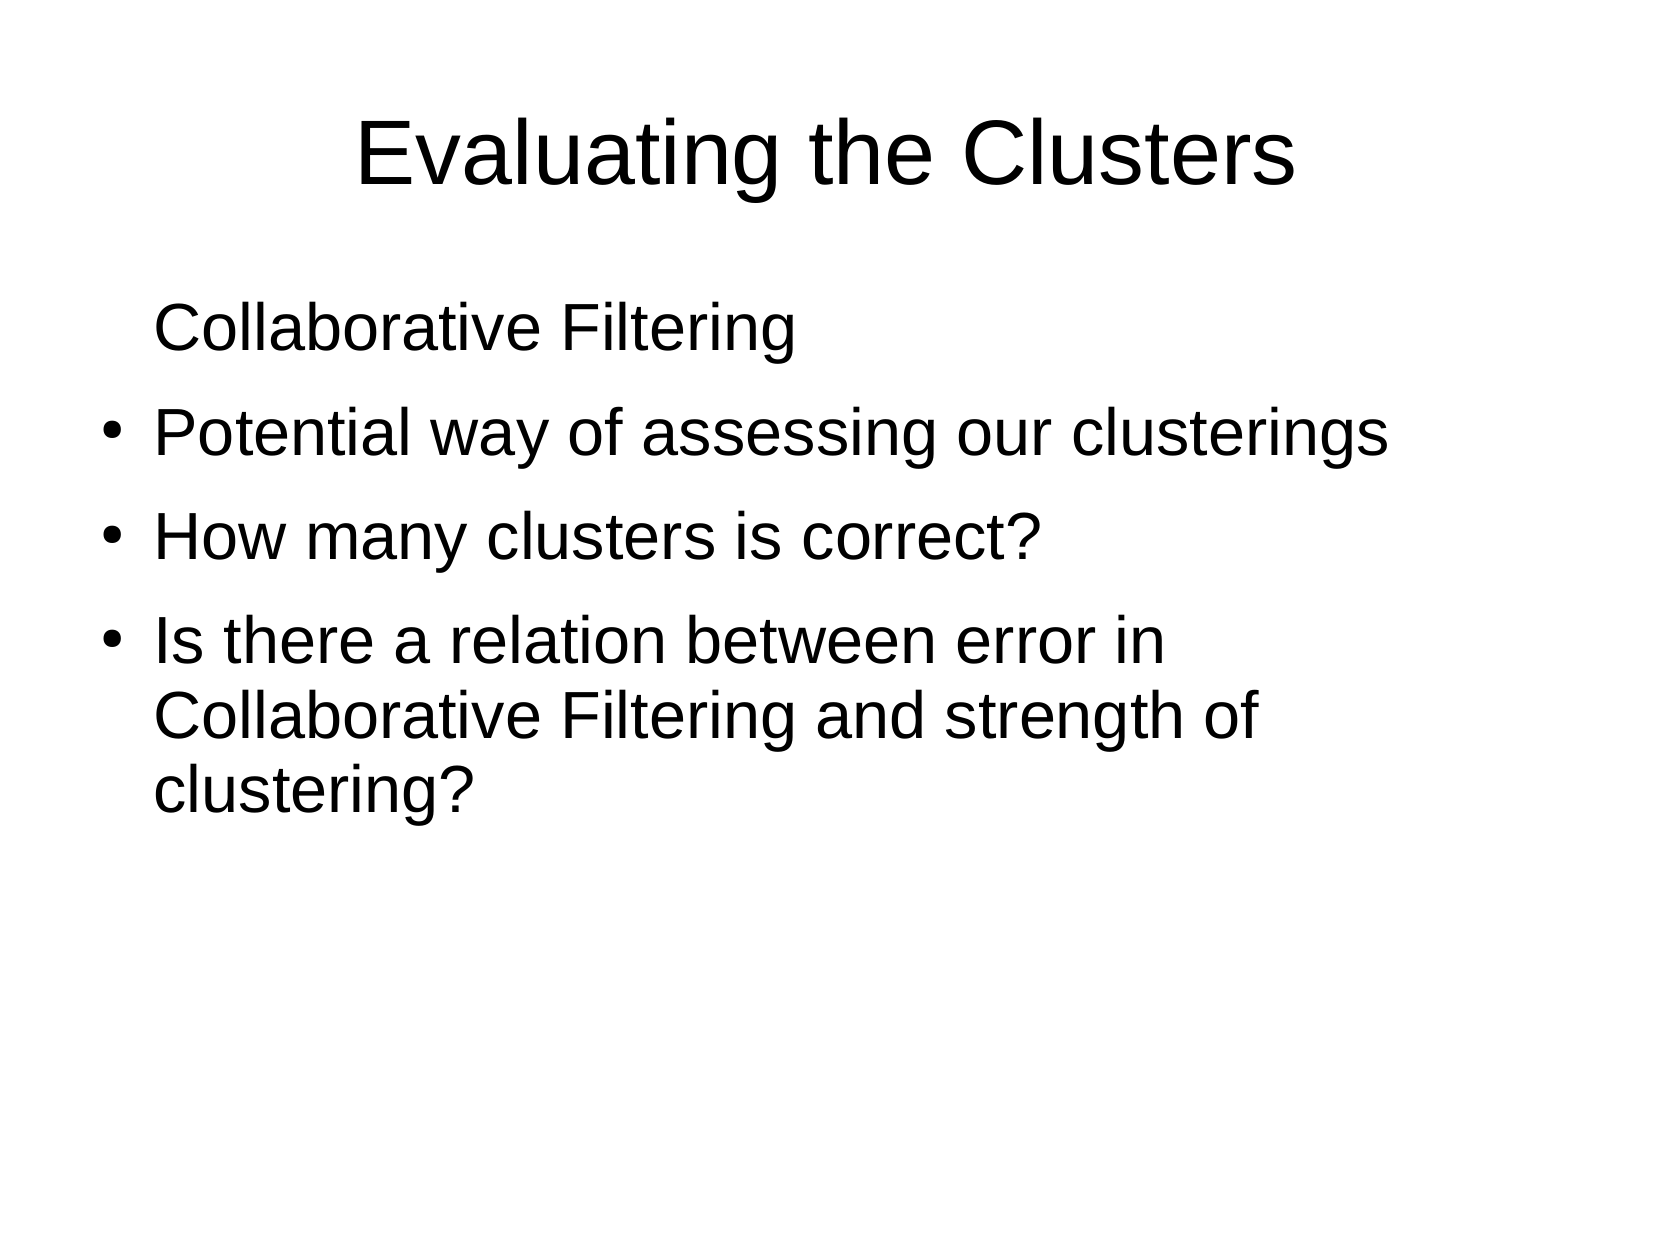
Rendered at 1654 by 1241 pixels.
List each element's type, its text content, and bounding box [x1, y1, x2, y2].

title Evaluating the Clusters [82, 49, 1571, 257]
list Collaborative Filtering Potential way of assessing our clusterings How many clusters is correct? Is there a relation between error in Collaborative Filtering and strength of clustering? [82, 290, 1571, 1010]
